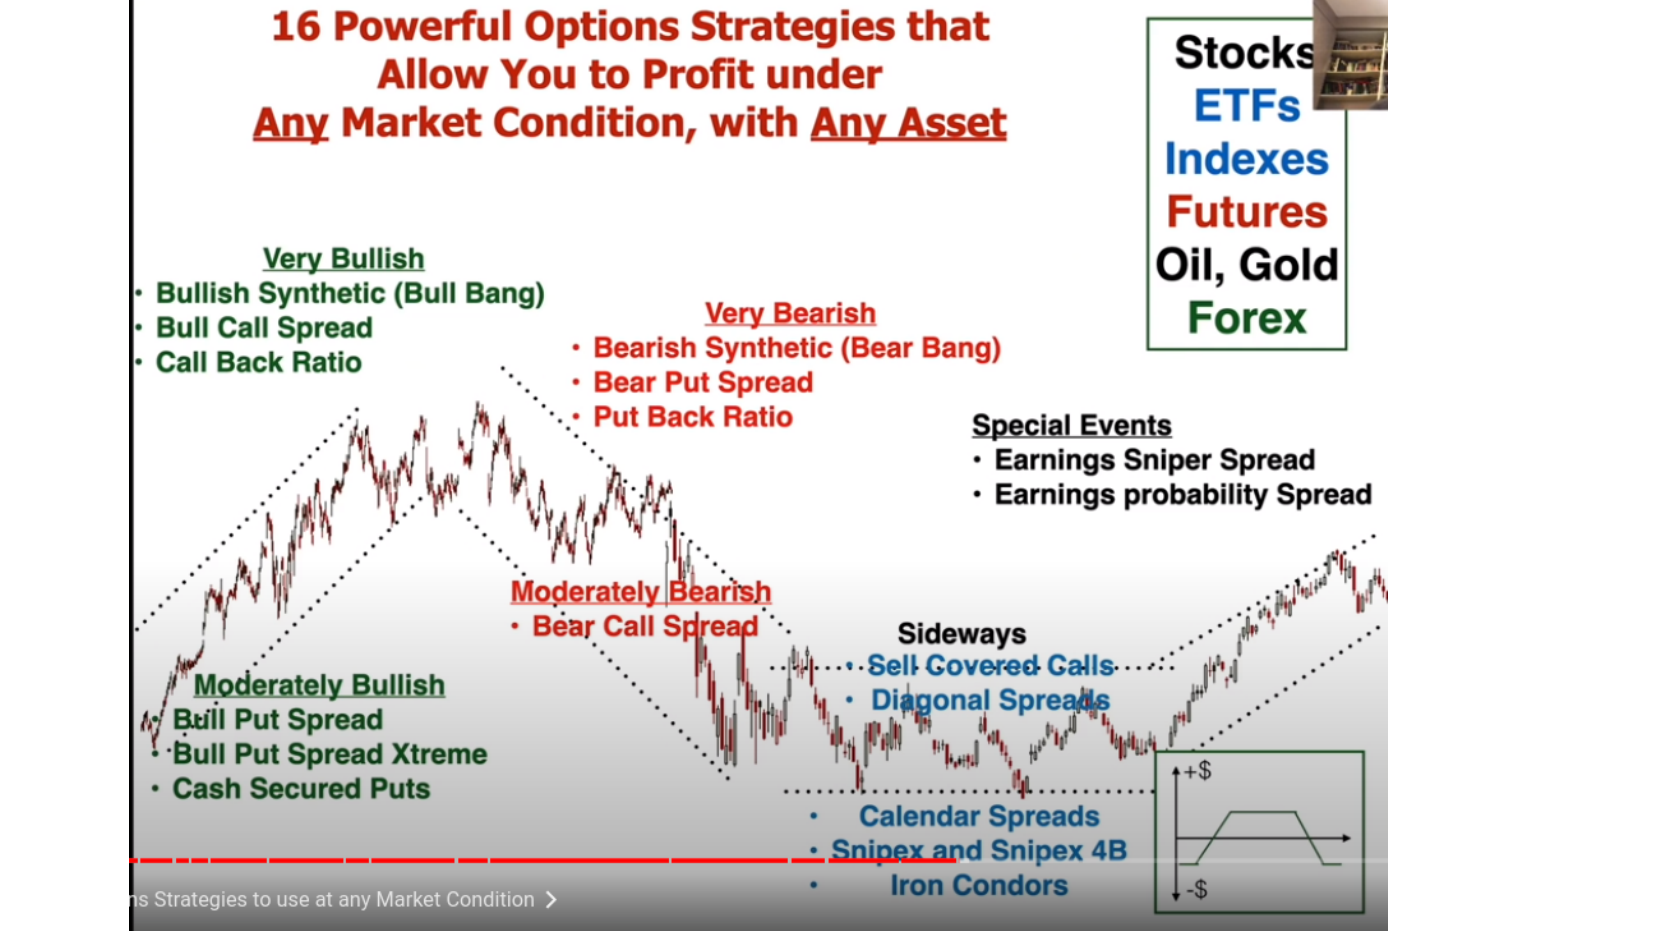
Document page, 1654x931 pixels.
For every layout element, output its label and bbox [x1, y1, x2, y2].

picture [129, 0, 1388, 931]
